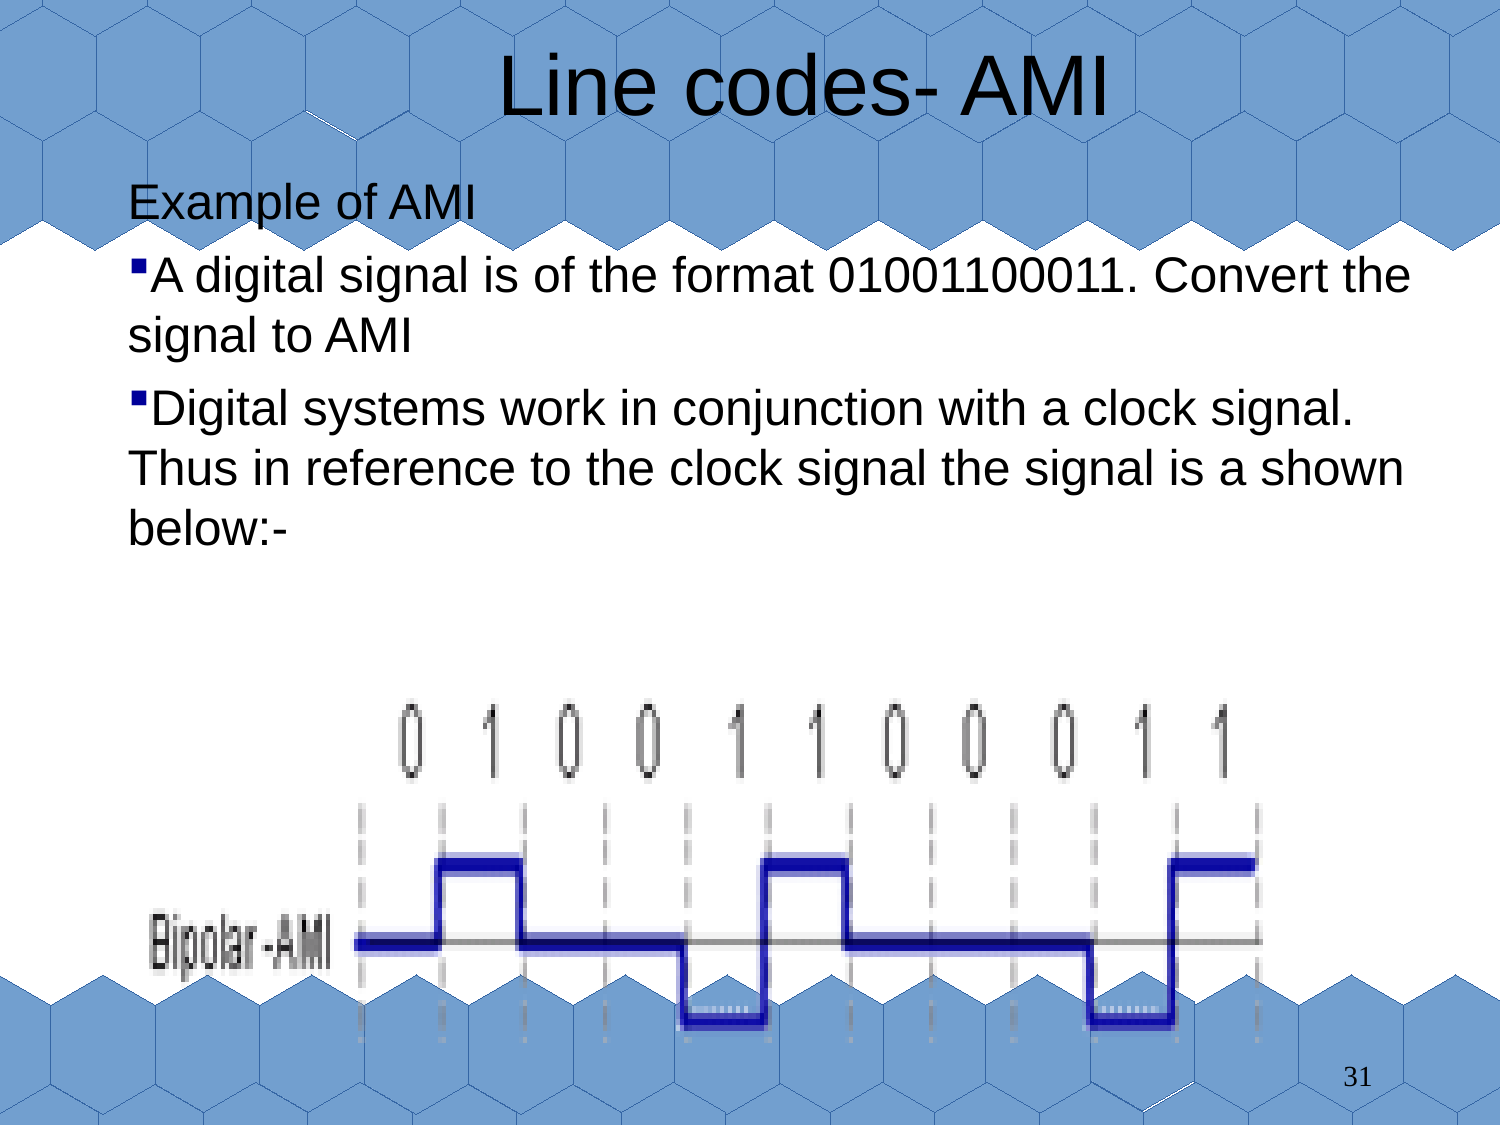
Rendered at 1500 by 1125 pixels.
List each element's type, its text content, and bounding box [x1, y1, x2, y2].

text_box <number> [1074, 1050, 1388, 1125]
list Example of AMI A digital signal is of the format 01001100011. Convert the signal to AMI Digital systems work in conjunction with a clock signal. Thus in reference to the clock signal the signal is a shown below:- [112, 162, 1463, 1025]
picture [137, 674, 1288, 1051]
title Line codes- AMI [112, 0, 1463, 162]
